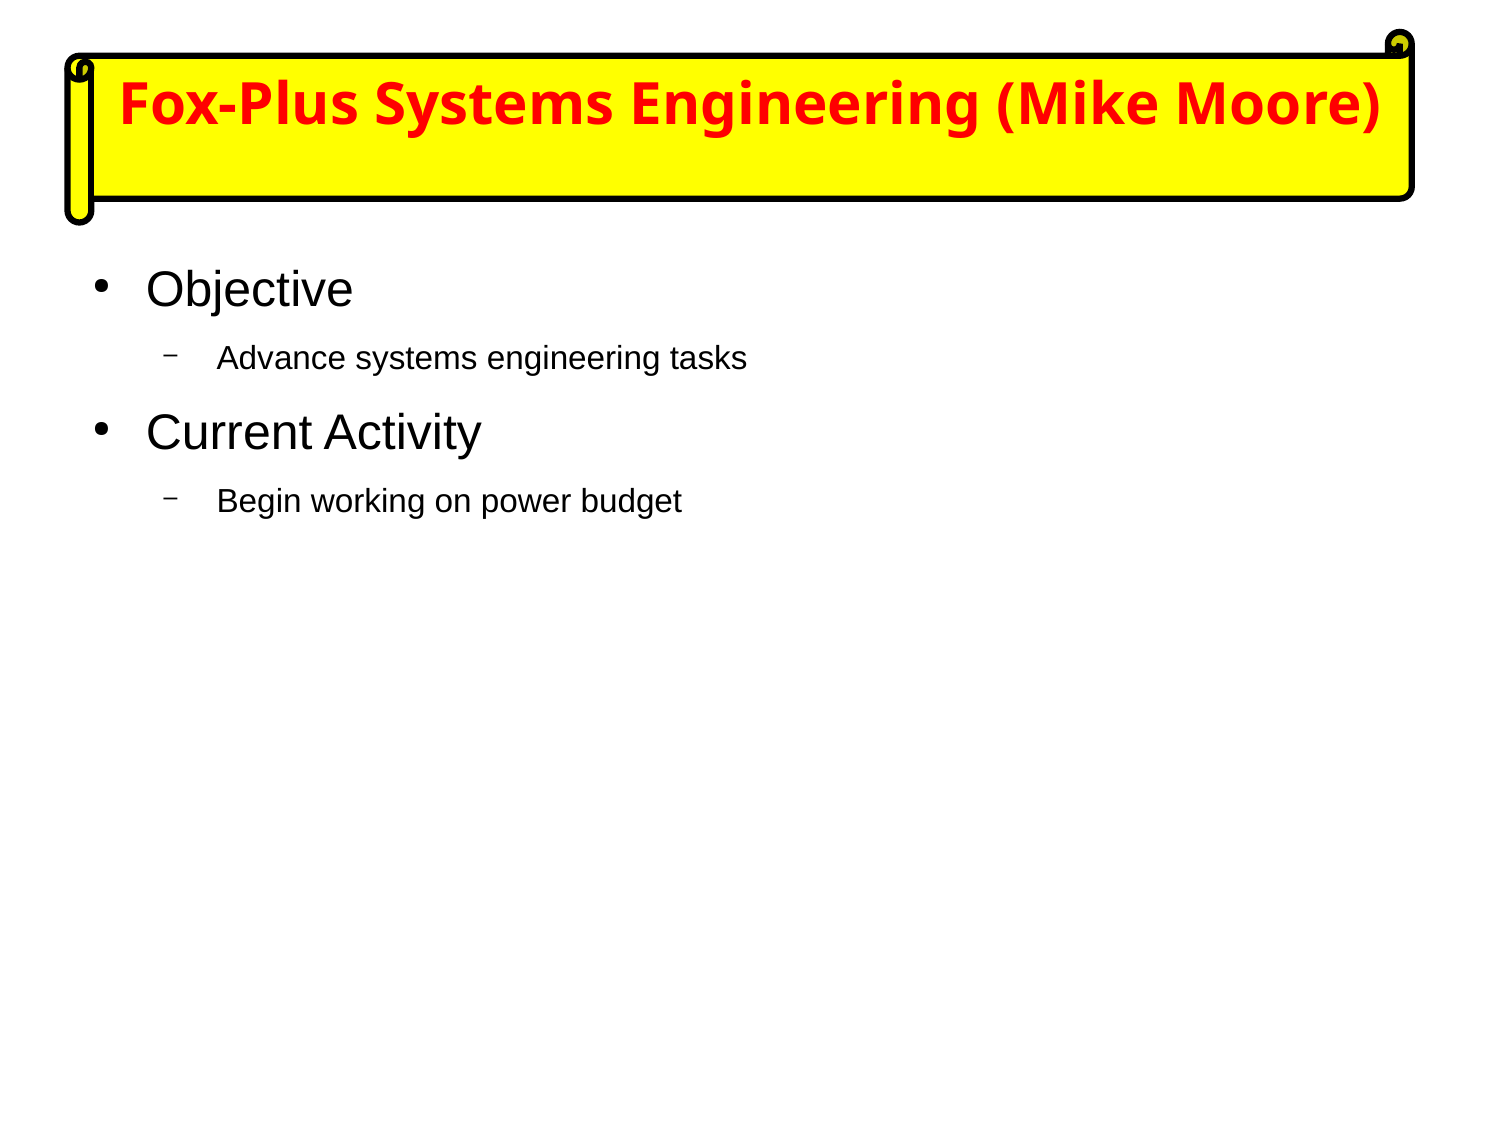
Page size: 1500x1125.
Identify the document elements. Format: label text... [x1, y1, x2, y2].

list Objective Advance systems engineering tasks Current Activity Begin working on power budget [75, 263, 1425, 916]
text_box [72, 31, 1412, 58]
text_box Fox-Plus Systems Engineering (Mike Moore) [0, 58, 1500, 144]
text_box [67, 144, 1412, 223]
